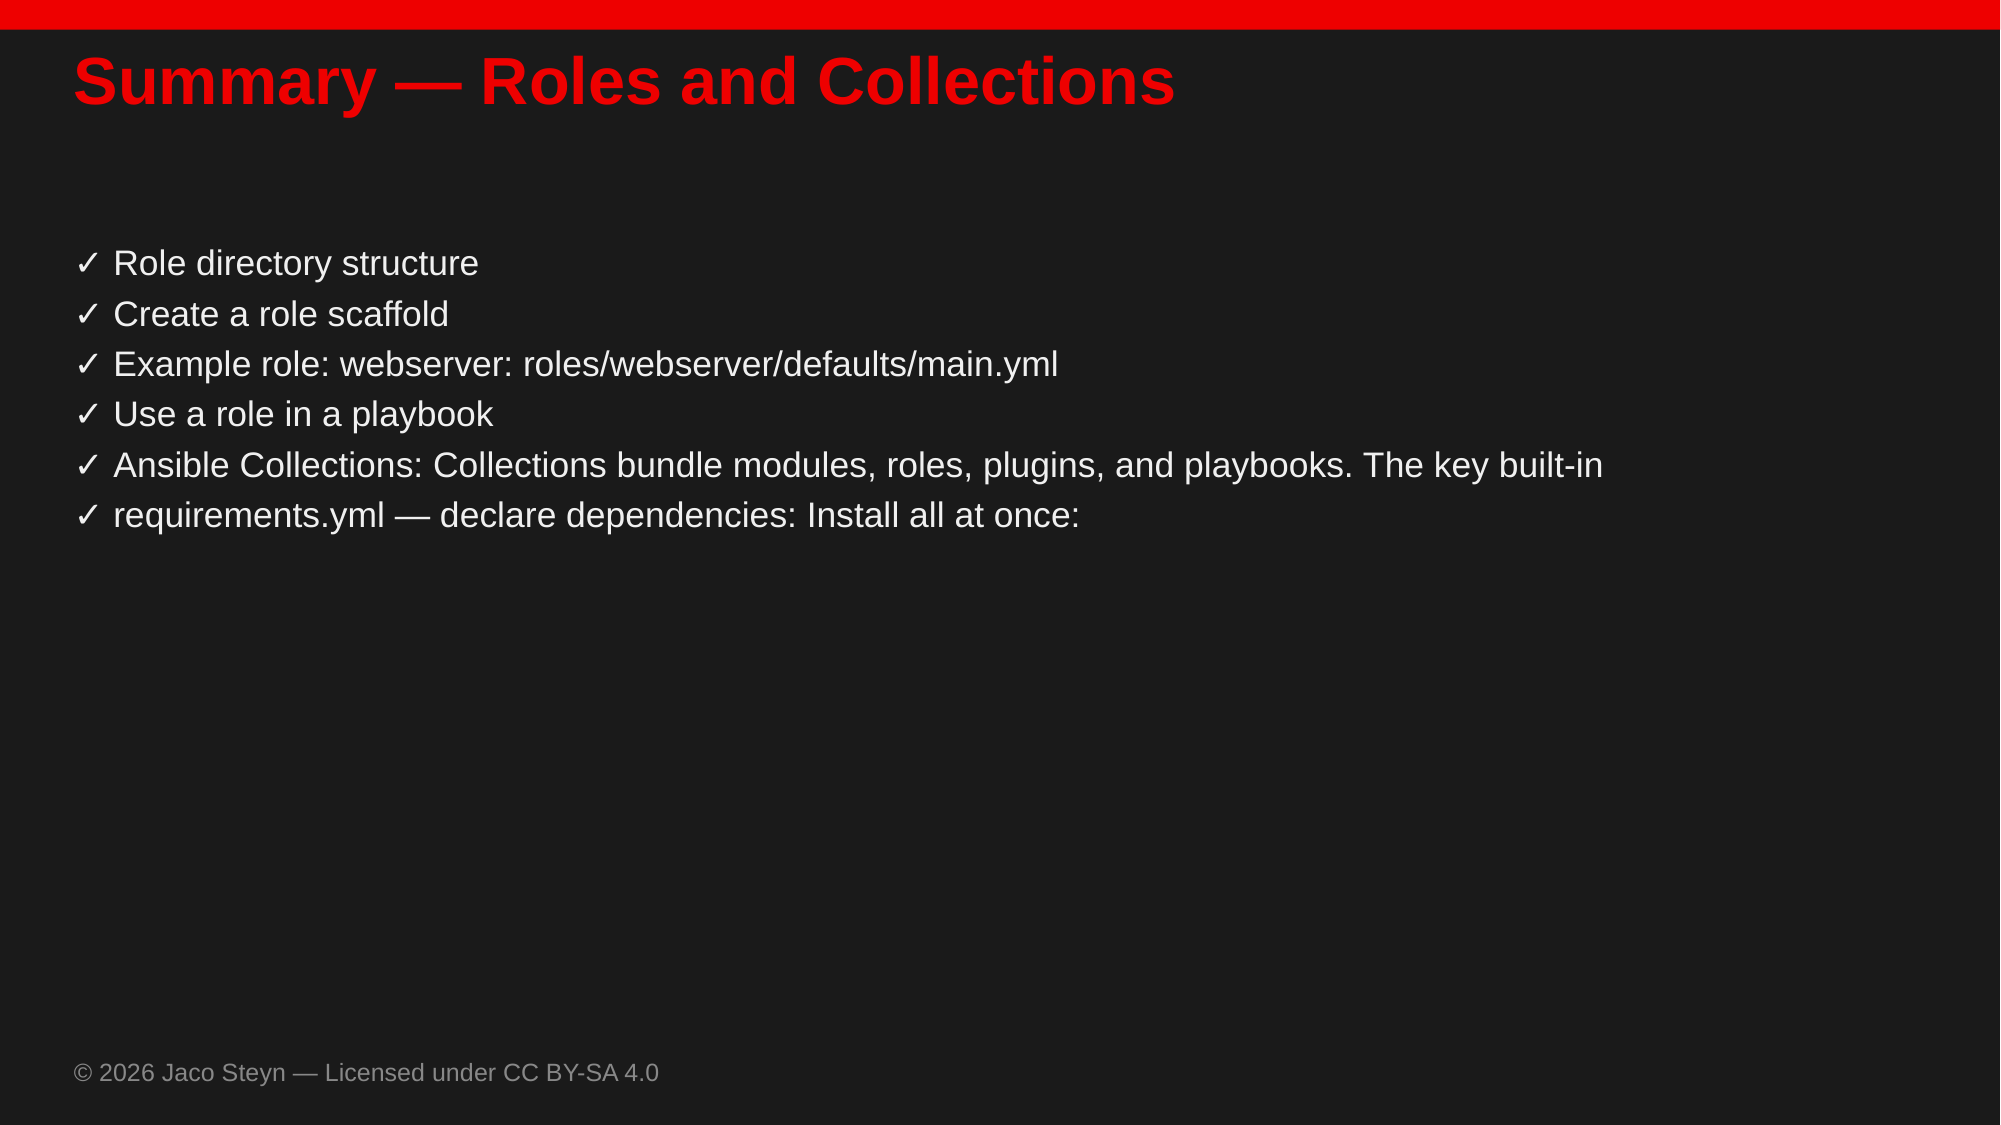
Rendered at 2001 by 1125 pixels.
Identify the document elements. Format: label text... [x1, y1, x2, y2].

text_box Summary — Roles and Collections [59, 36, 1942, 208]
text_box ✓ Role directory structure ✓ Create a role scaffold ✓ Example role: webserver: roles/webserver/defaults/main.yml ✓ Use a role in a playbook ✓ Ansible Collections: Collections bundle modules, roles, plugins, and playbooks. The key built-in ✓ requirements.yml — declare dependencies: Install all at once: [59, 236, 1942, 1037]
text_box © 2026 Jaco Steyn — Licensed under CC BY-SA 4.0 [59, 1051, 1942, 1093]
text_box [0, 0, 2001, 30]
